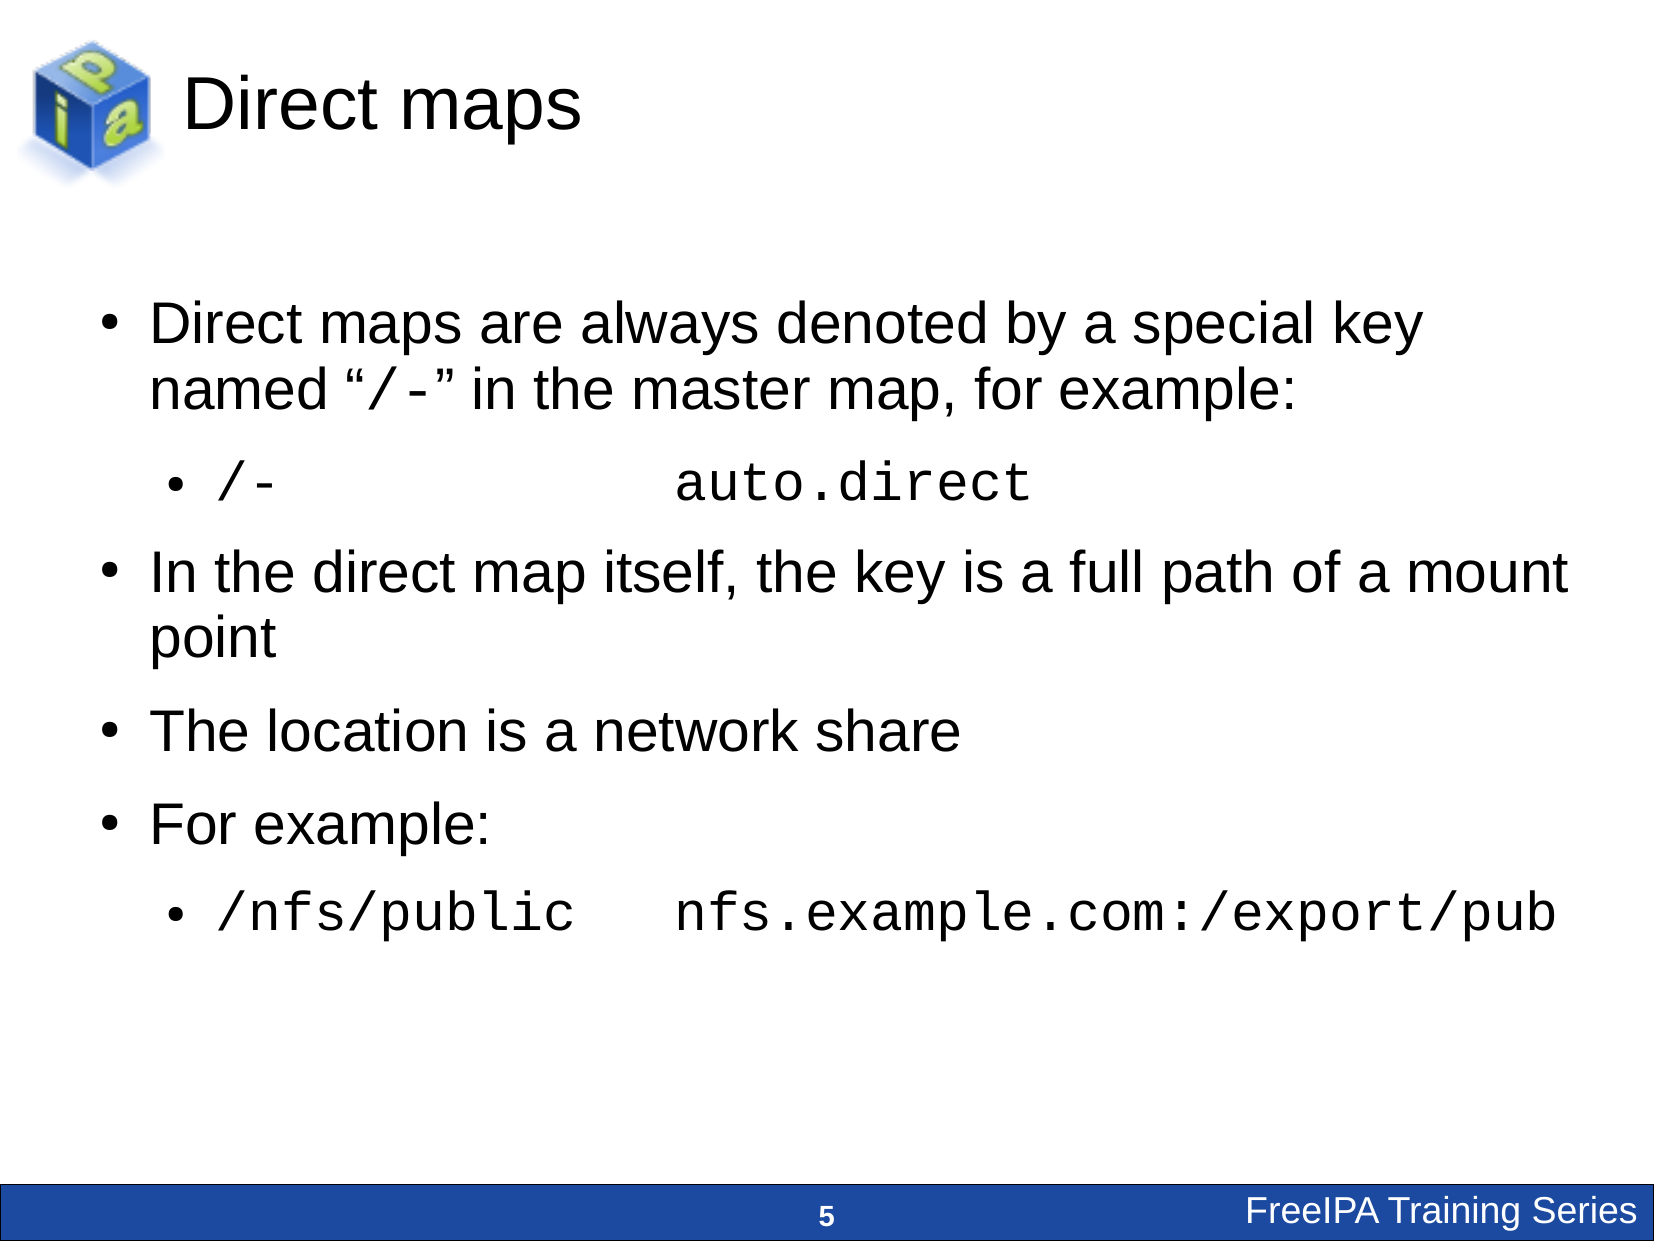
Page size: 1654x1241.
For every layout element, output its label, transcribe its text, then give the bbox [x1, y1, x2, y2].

picture [17, 34, 165, 193]
title Direct maps [182, 31, 1579, 177]
list Direct maps are always denoted by a special key named “/-” in the master map, for example: /- auto.direct In the direct map itself, the key is a full path of a mount point The location is a network share For example: /nfs/public nfs.example.com:/export/pub [82, 290, 1571, 1010]
